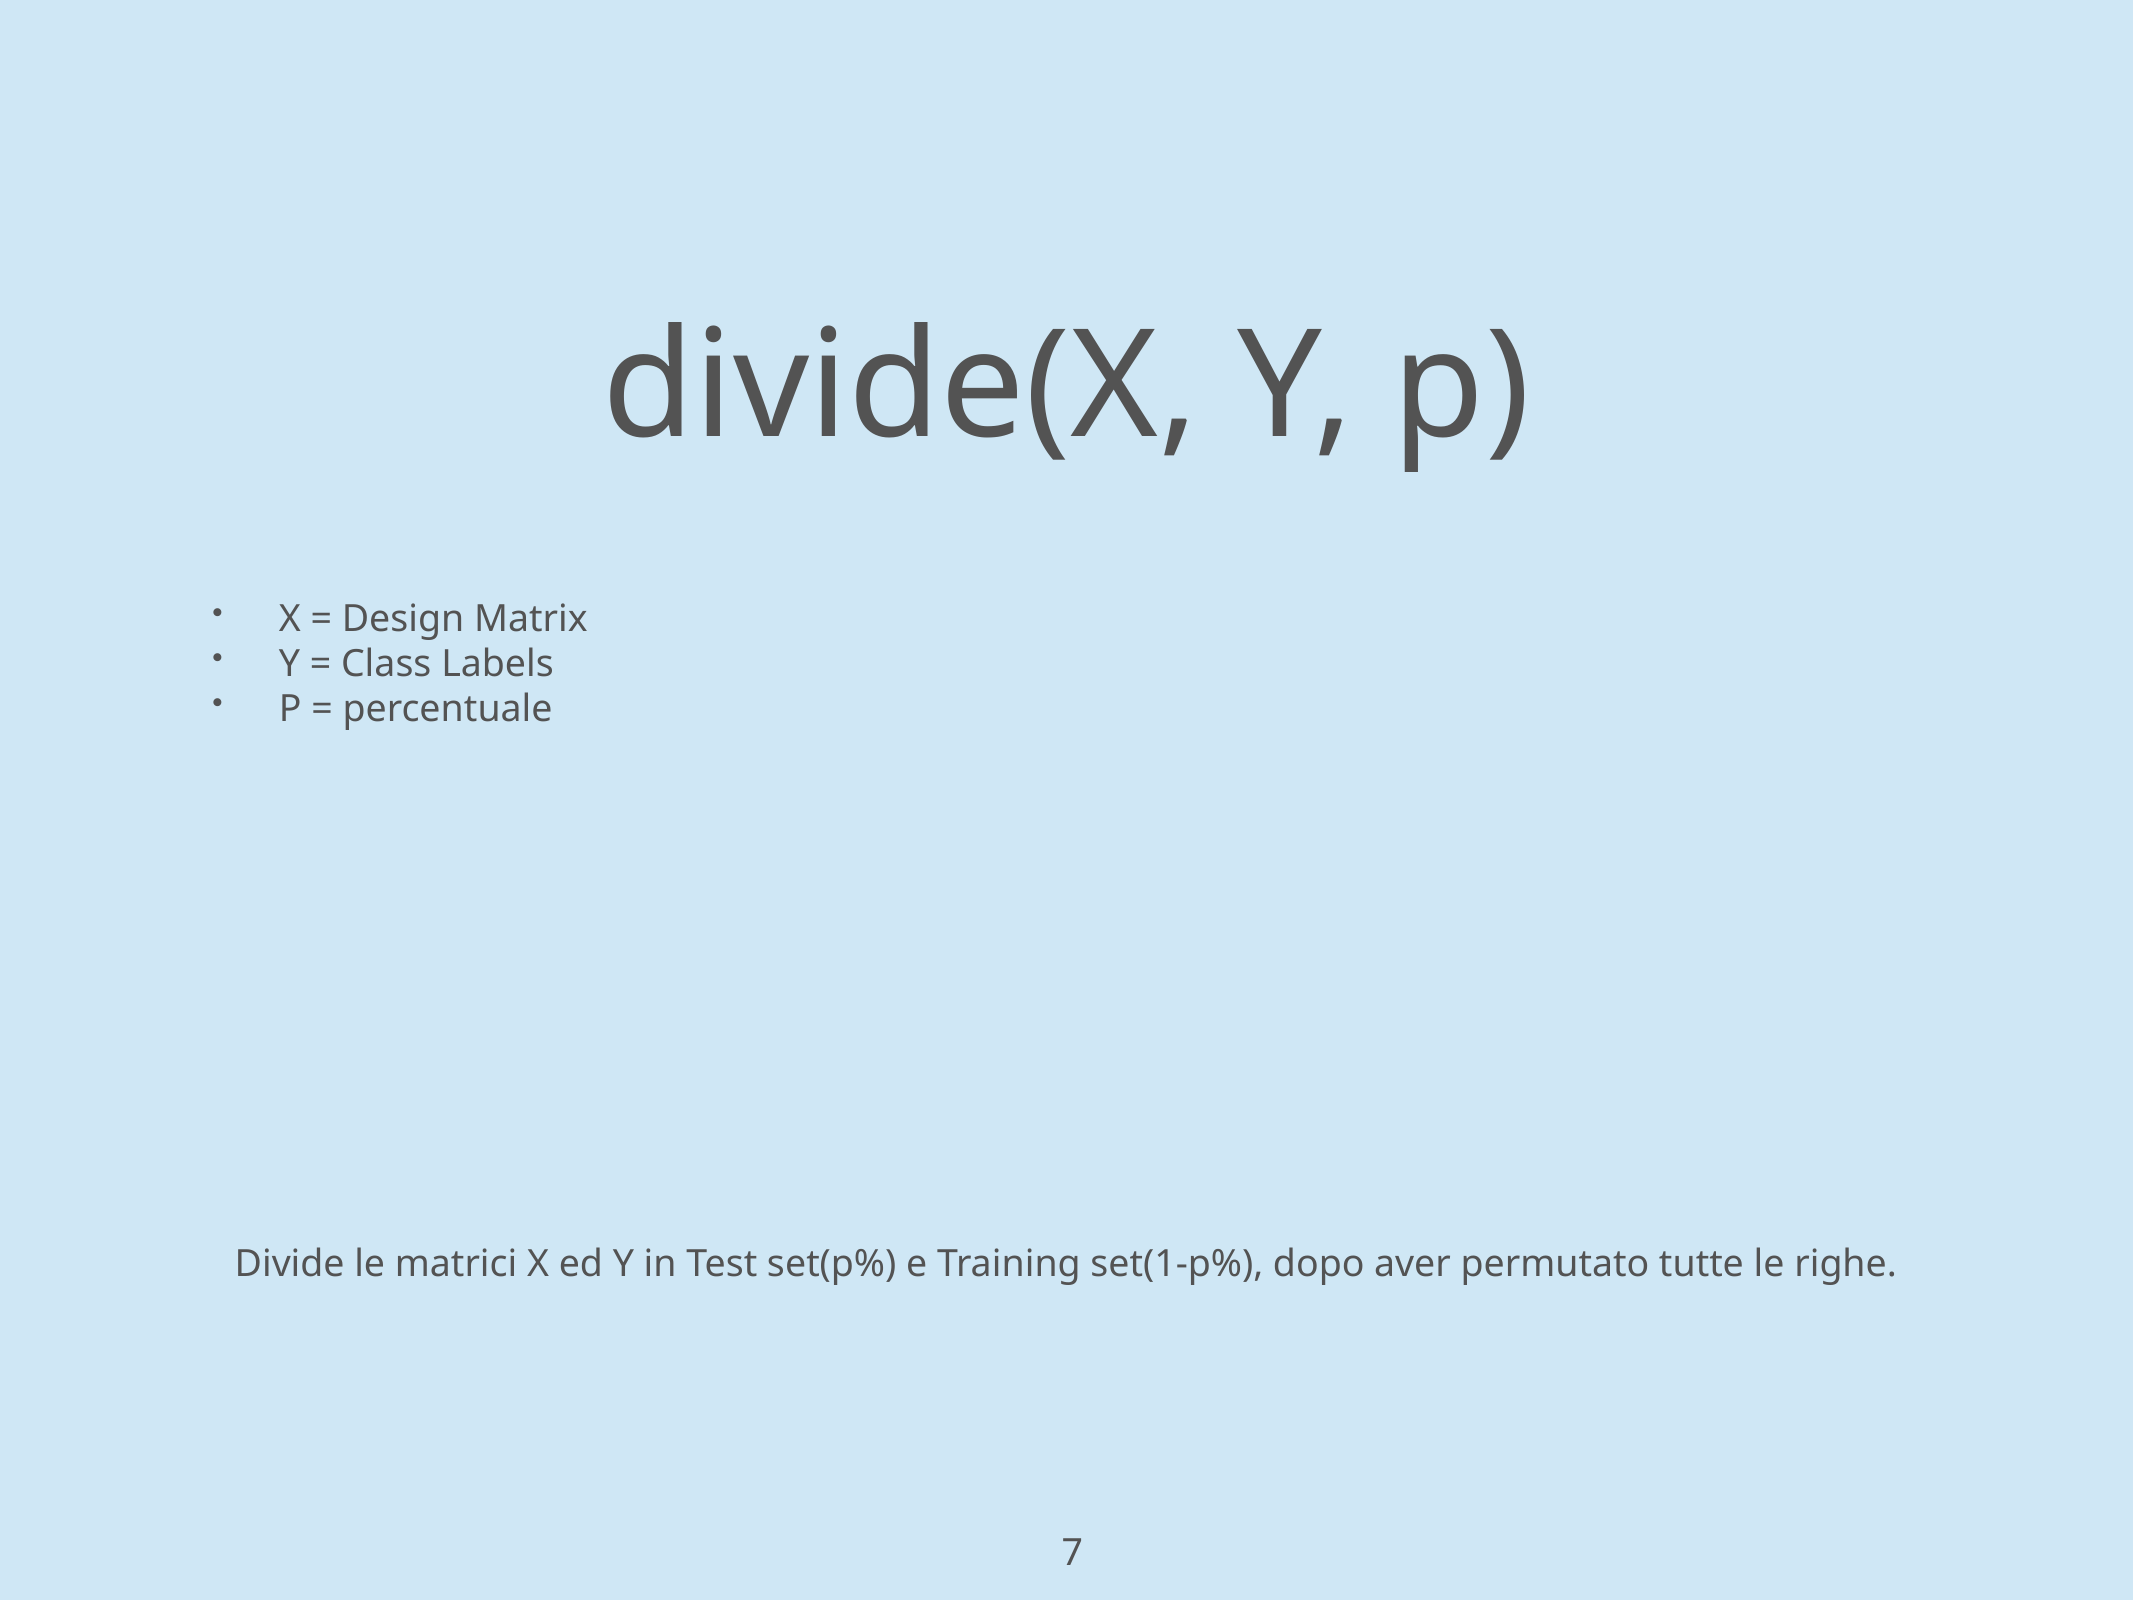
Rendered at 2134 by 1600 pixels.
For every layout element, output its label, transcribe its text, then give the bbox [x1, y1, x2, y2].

title divide(X, Y, p) [58, 110, 2075, 642]
slide_number <numero> [1046, 1520, 1085, 1580]
text_box Divide le matrici X ed Y in Test set(p%) e Training set(1-p%), dopo aver permutato tutte le righe. [223, 1230, 1910, 1292]
text_box X = Design Matrix Y = Class Labels P = percentuale [203, 585, 1930, 738]
